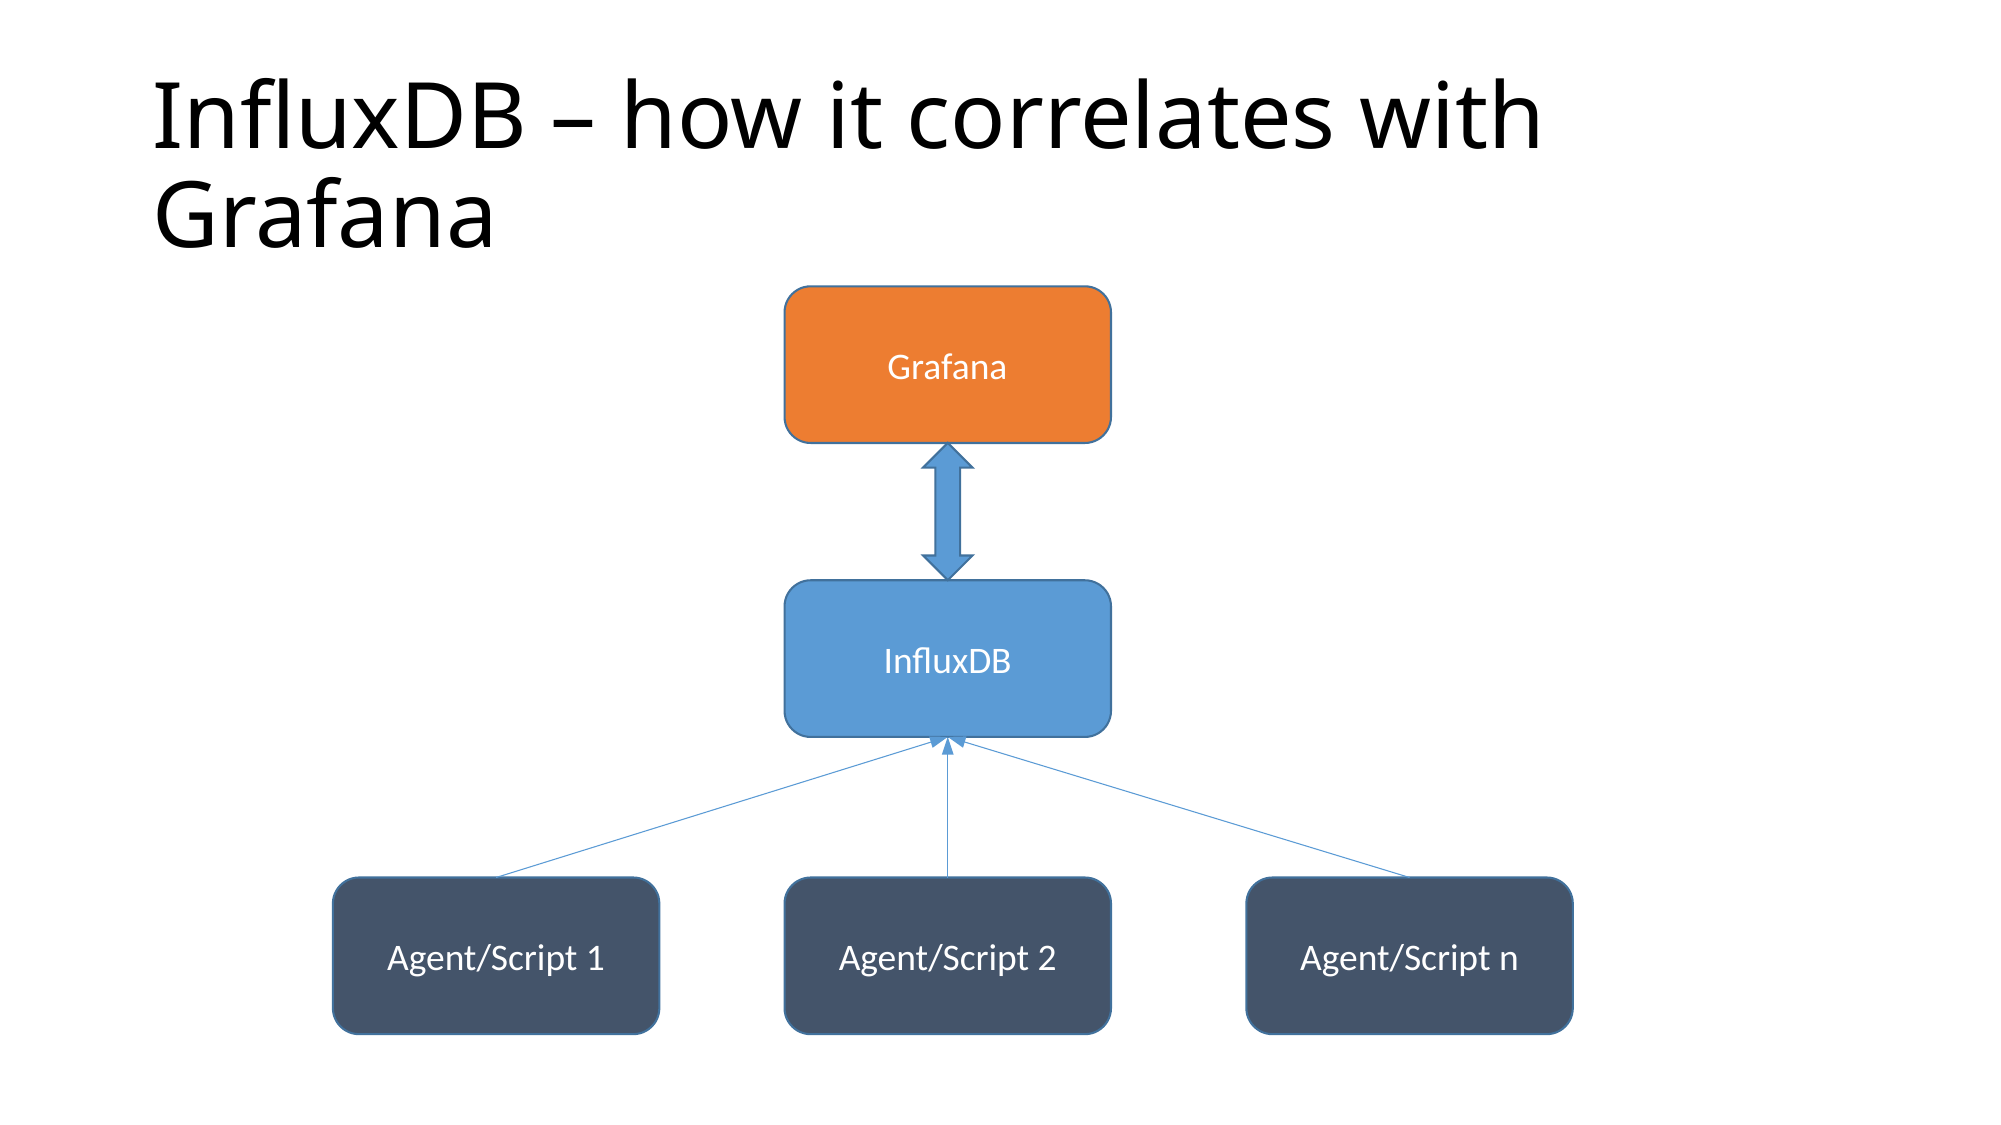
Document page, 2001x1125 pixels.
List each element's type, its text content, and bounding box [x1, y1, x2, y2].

title InfluxDB – how it correlates with Grafana [137, 59, 1863, 278]
text_box InfluxDB [784, 580, 1112, 737]
text_box Agent/Script 2 [784, 877, 1112, 1035]
text_box [923, 442, 973, 581]
text_box Agent/Script n [1246, 877, 1573, 1035]
text_box Grafana [784, 286, 1112, 443]
text_box Agent/Script 1 [332, 877, 660, 1035]
